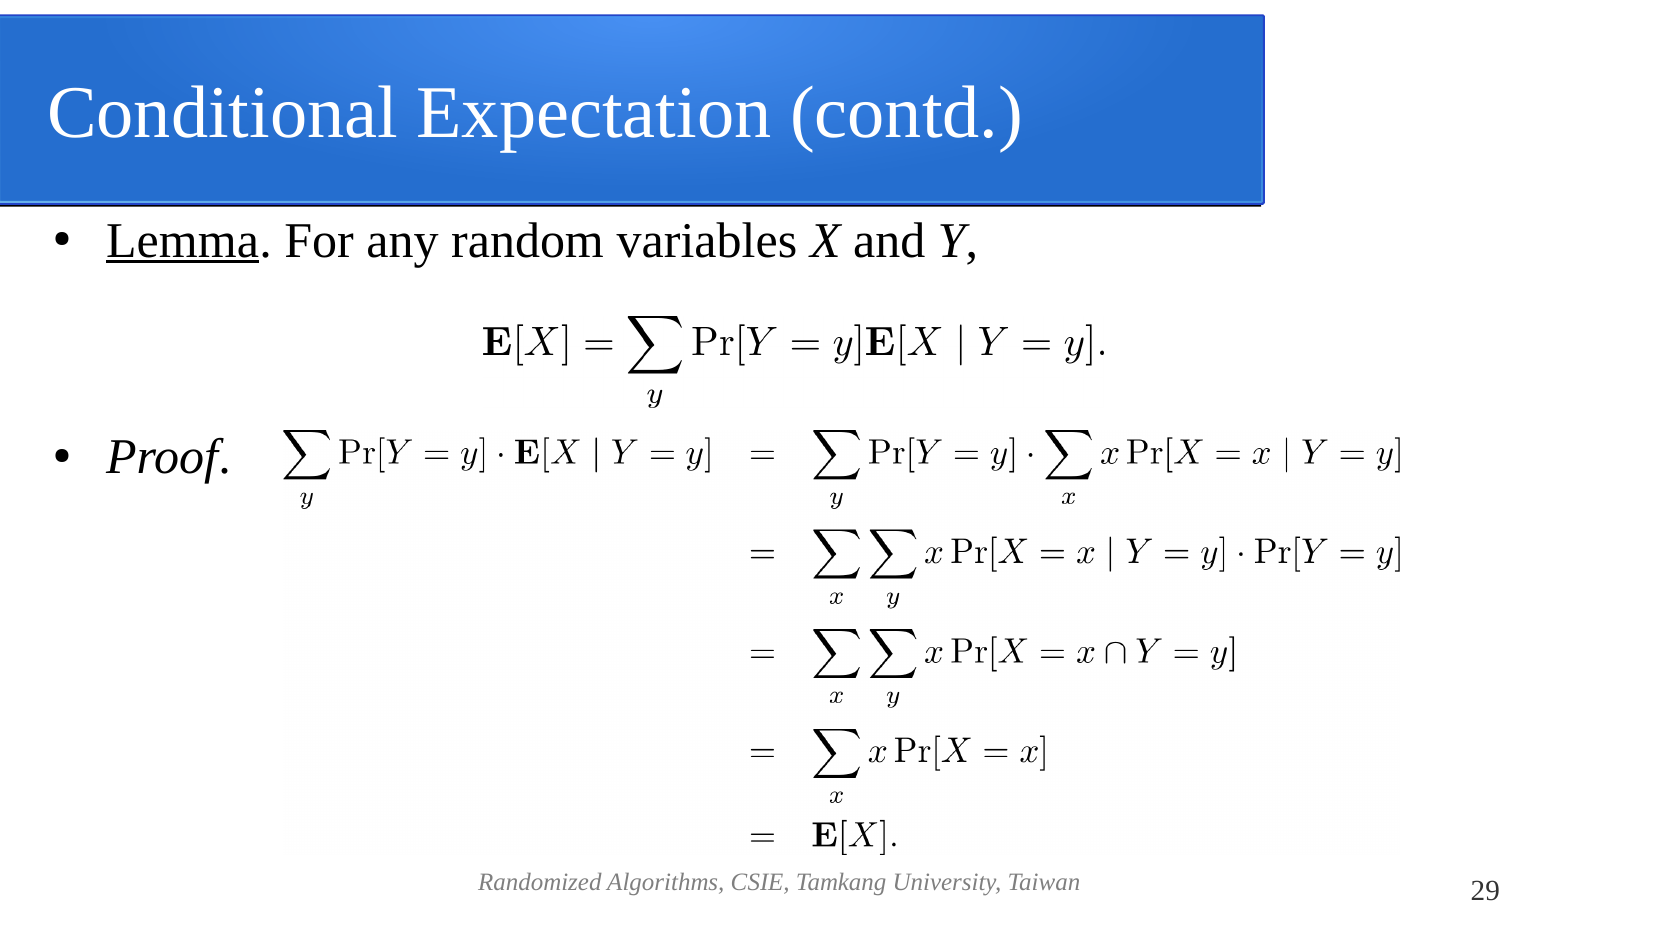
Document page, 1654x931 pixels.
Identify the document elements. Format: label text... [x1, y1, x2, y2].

picture [283, 430, 1400, 855]
picture [483, 316, 1104, 408]
list Lemma. For any random variables X and Y, Proof. [35, 212, 1524, 753]
title Conditional Expectation (contd.) [47, 35, 1199, 189]
